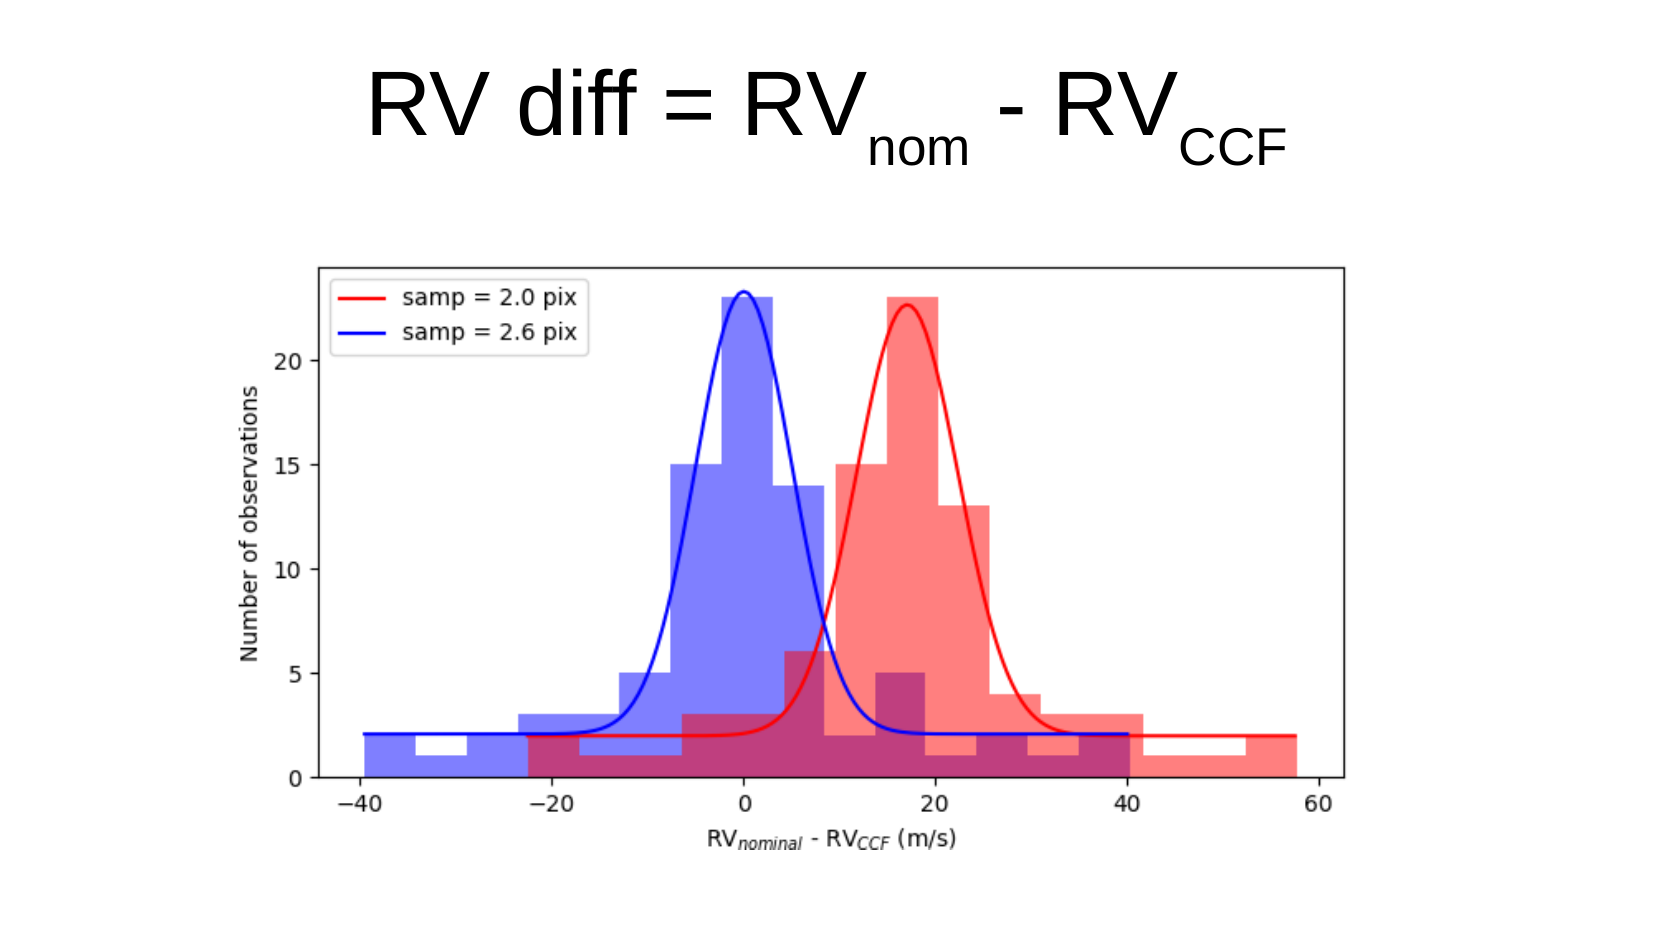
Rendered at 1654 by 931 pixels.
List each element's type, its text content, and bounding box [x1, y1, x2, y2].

title RV diff = RVnom - RVCCF [82, 37, 1571, 193]
picture [153, 188, 1476, 850]
